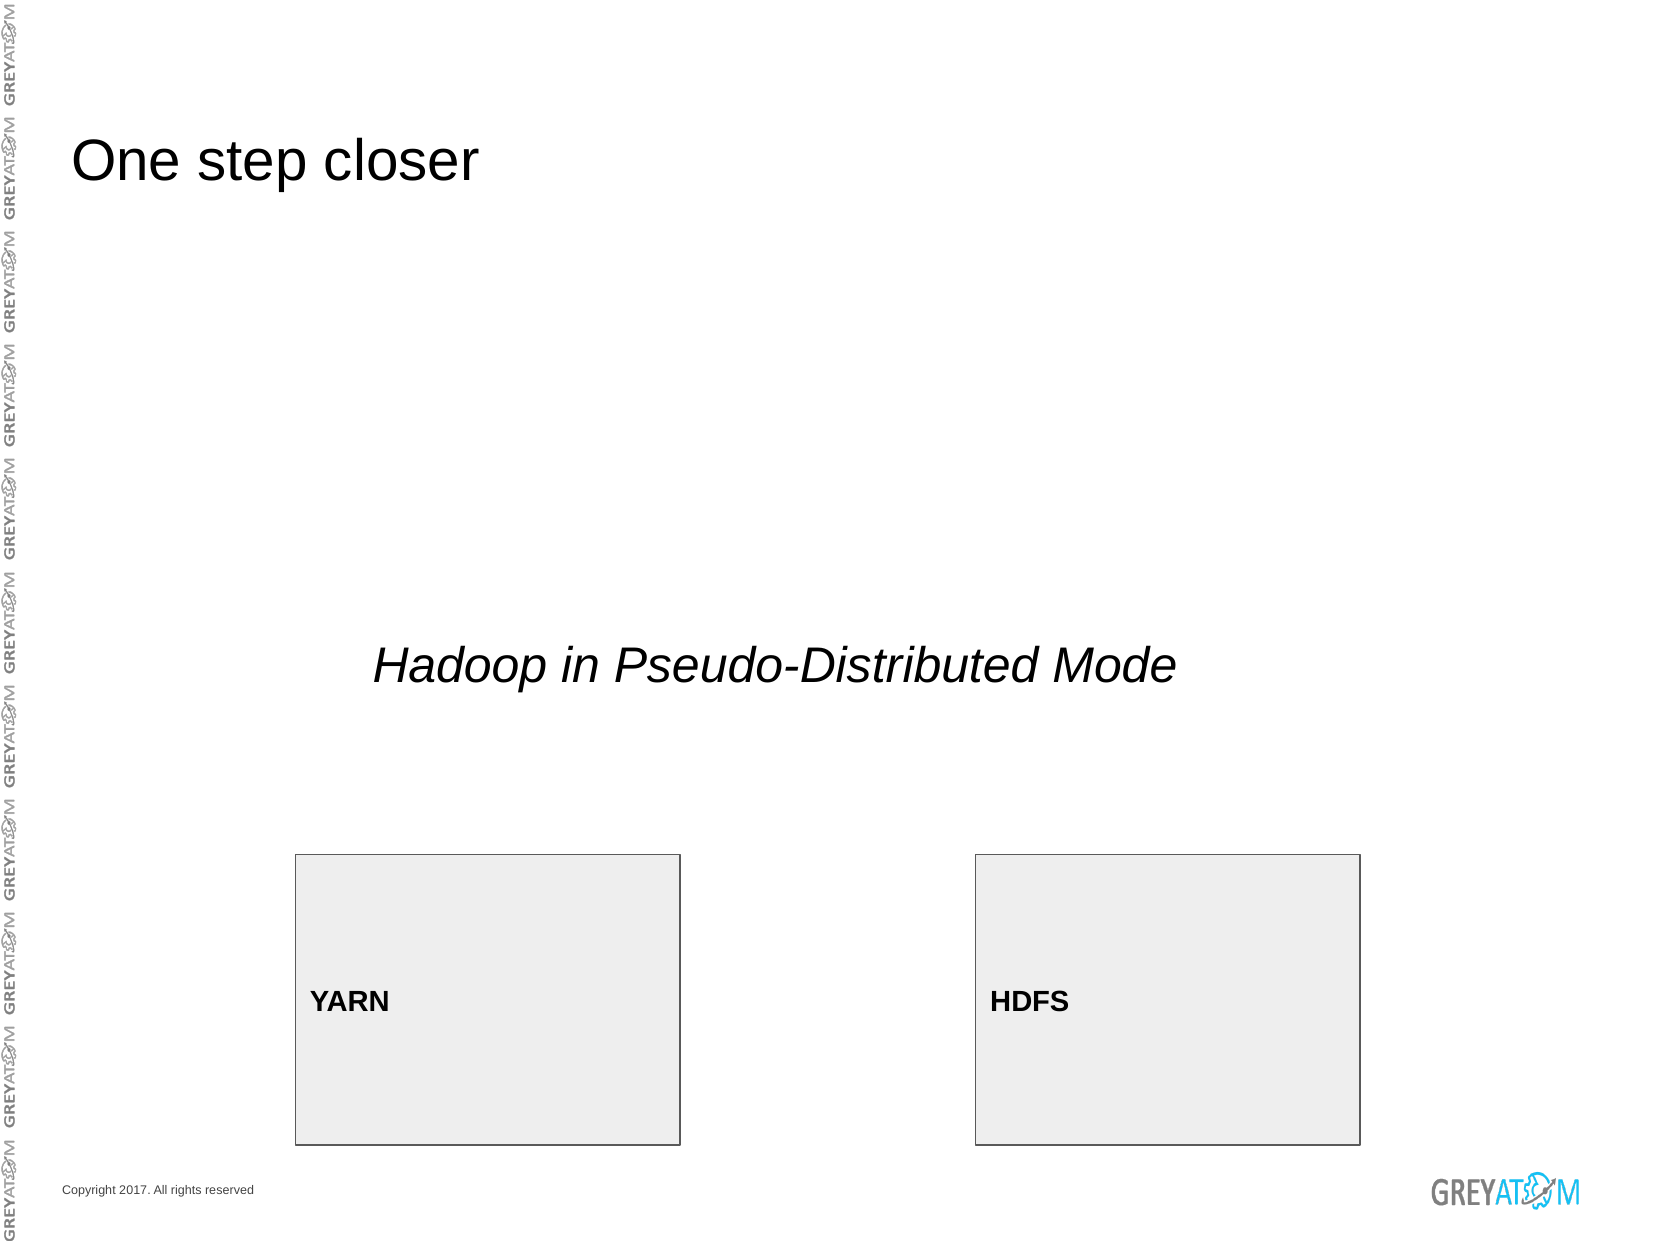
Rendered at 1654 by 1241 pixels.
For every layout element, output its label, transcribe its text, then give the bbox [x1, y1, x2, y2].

picture [1, 572, 17, 674]
picture [1, 458, 17, 560]
text_box Hadoop in Pseudo-Distributed Mode [357, 617, 1297, 735]
picture [1, 799, 17, 901]
picture [1, 344, 17, 447]
picture [1, 231, 17, 333]
picture [1430, 1168, 1581, 1212]
picture [1, 1140, 17, 1241]
text_box YARN [295, 854, 680, 1146]
picture [1, 1026, 17, 1128]
text_box HDFS [975, 854, 1361, 1146]
picture [1, 4, 17, 106]
picture [1, 685, 17, 788]
text_box One step closer [56, 107, 1597, 245]
picture [1, 912, 17, 1015]
picture [1, 117, 17, 220]
